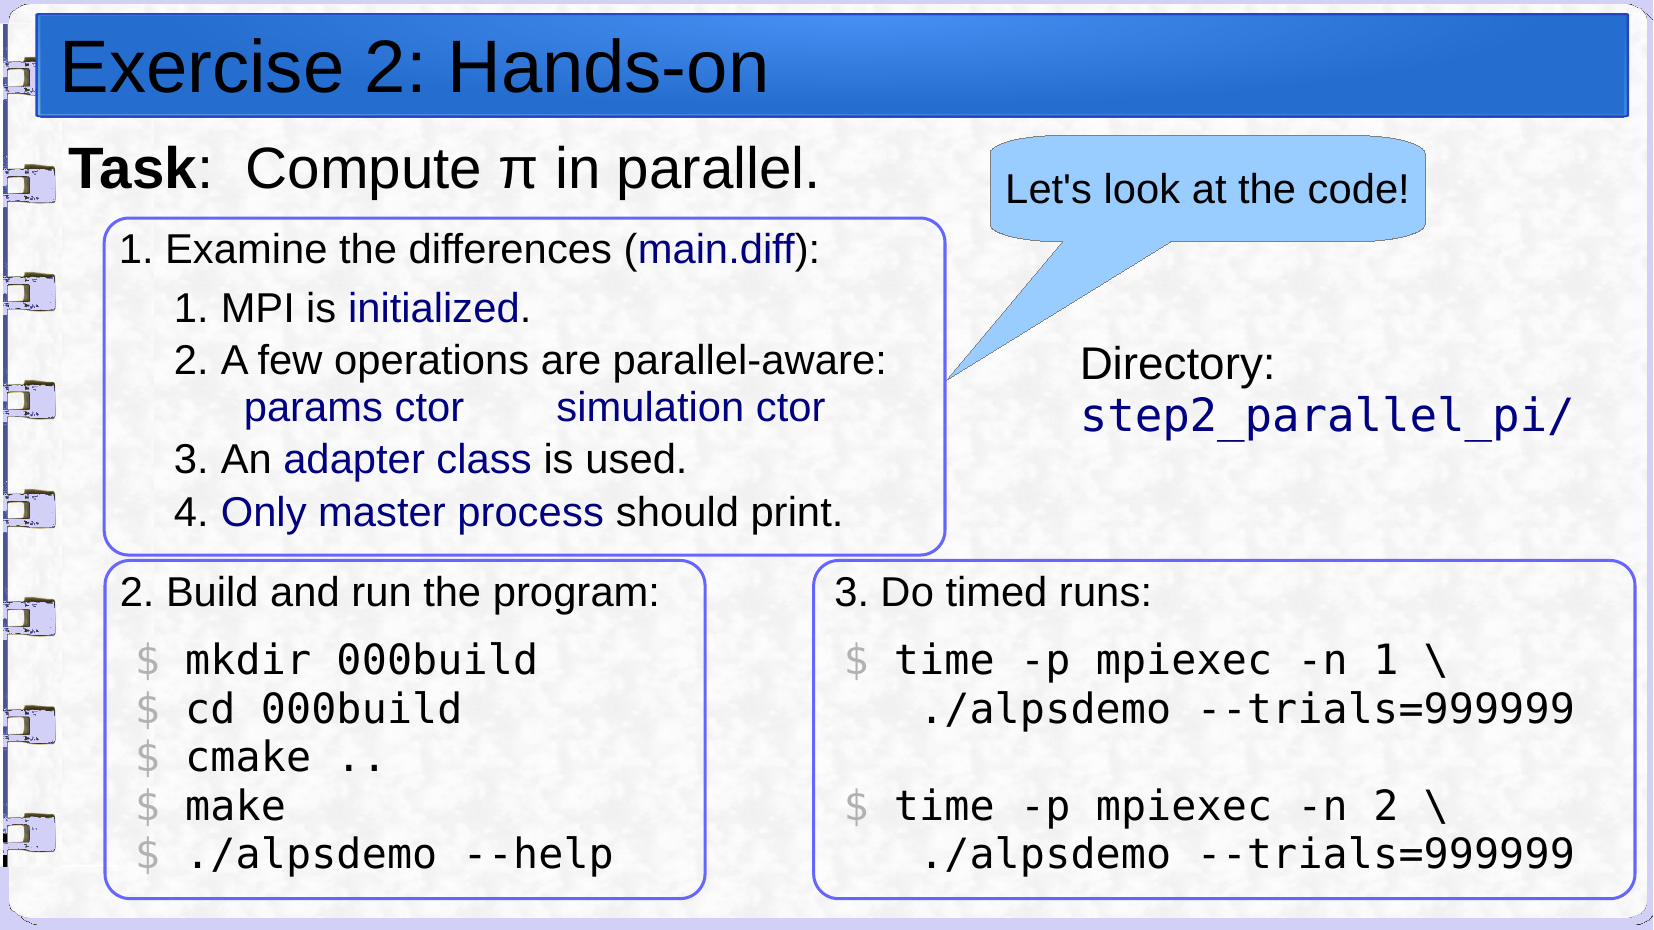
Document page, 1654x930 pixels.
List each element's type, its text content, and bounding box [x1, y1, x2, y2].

text_box Directory: step2_parallel_pi/ [1065, 330, 1591, 450]
text_box $ time -p mpiexec -n 1 \ ./alpsdemo --trials=999999 $ time -p mpiexec -n 2 \ ./alpsdemo --trials=999999 [828, 628, 1621, 889]
text_box Let's look at the code! [947, 135, 1426, 380]
text_box 3. Do timed runs: [819, 561, 1405, 629]
title Exercise 2: Hands-on [59, 13, 1620, 120]
text_box 1. Examine the differences (main.diff): [106, 220, 931, 285]
text_box MPI is initialized. A few operations are parallel-aware: params ctor simulation ctor An adapter class is used. Only master process should print. [159, 277, 931, 546]
text_box $ mkdir 000build $ cd 000build $ cmake .. $ make $ ./alpsdemo --help [120, 628, 703, 889]
text_box 2. Build and run the program: [107, 562, 691, 629]
picture [0, 0, 1654, 930]
list Task: Compute π in parallel. [68, 135, 1179, 241]
